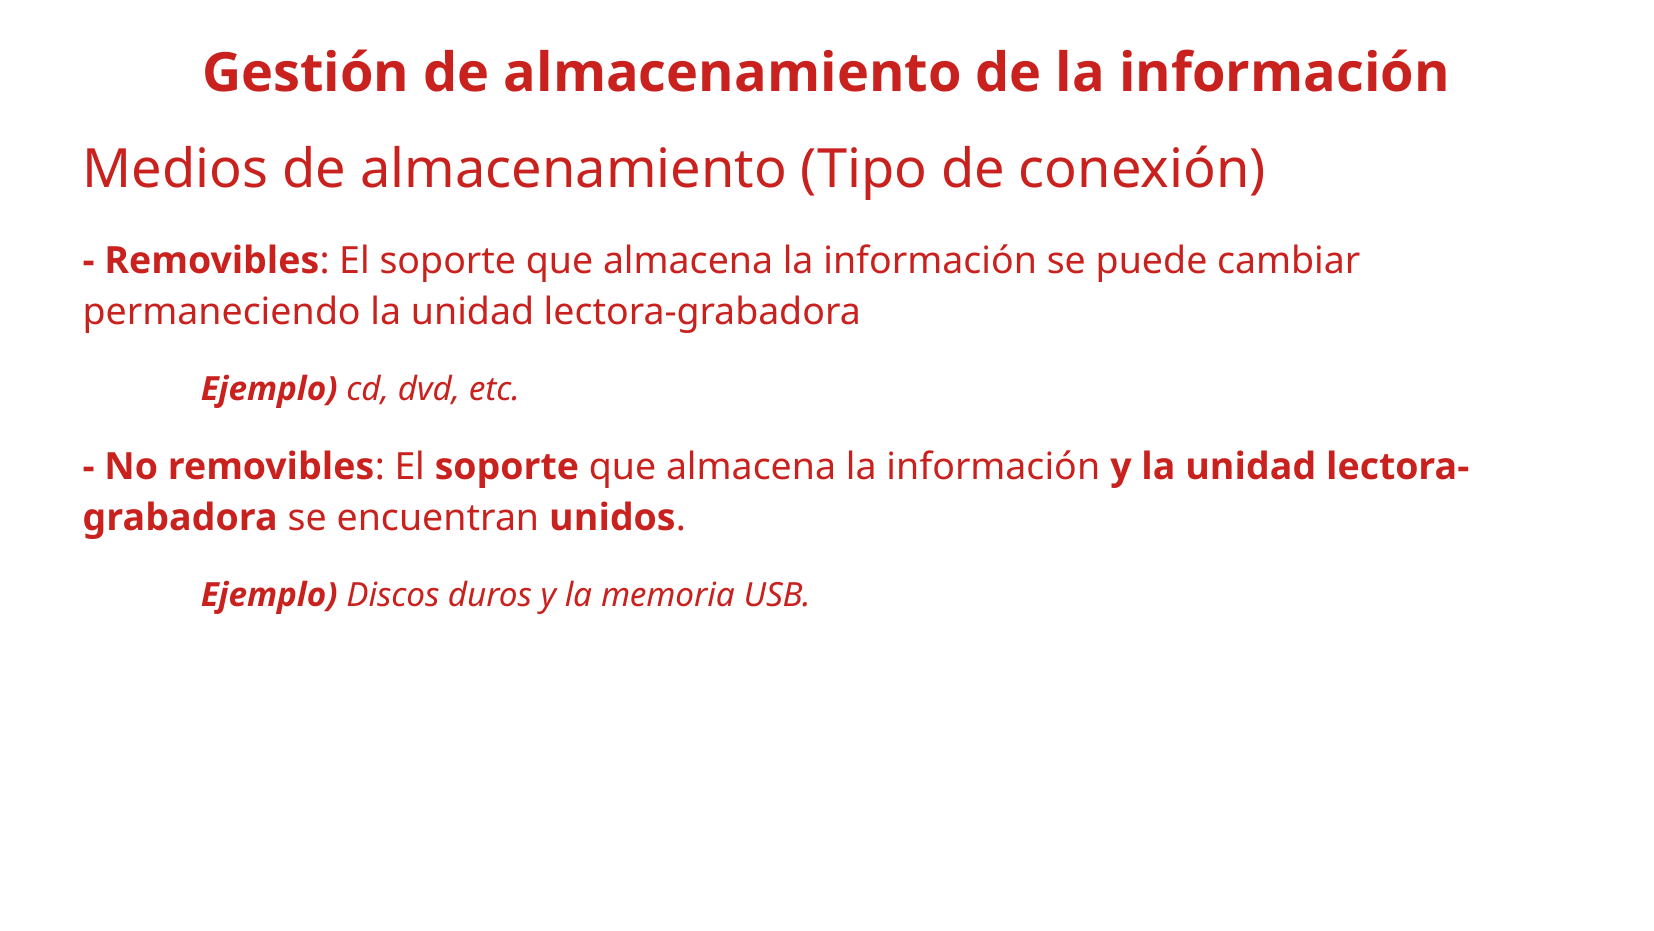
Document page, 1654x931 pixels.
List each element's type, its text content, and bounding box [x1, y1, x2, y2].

list Medios de almacenamiento (Tipo de conexión) - Removibles: El soporte que almacena la información se puede cambiar permaneciendo la unidad lectora-grabadora Ejemplo) cd, dvd, etc. - No removibles: El soporte que almacena la información y la unidad lectora-grabadora se encuentran unidos. Ejemplo) Discos duros y la memoria USB. [82, 129, 1595, 875]
title Gestión de almacenamiento de la información [82, 23, 1571, 119]
